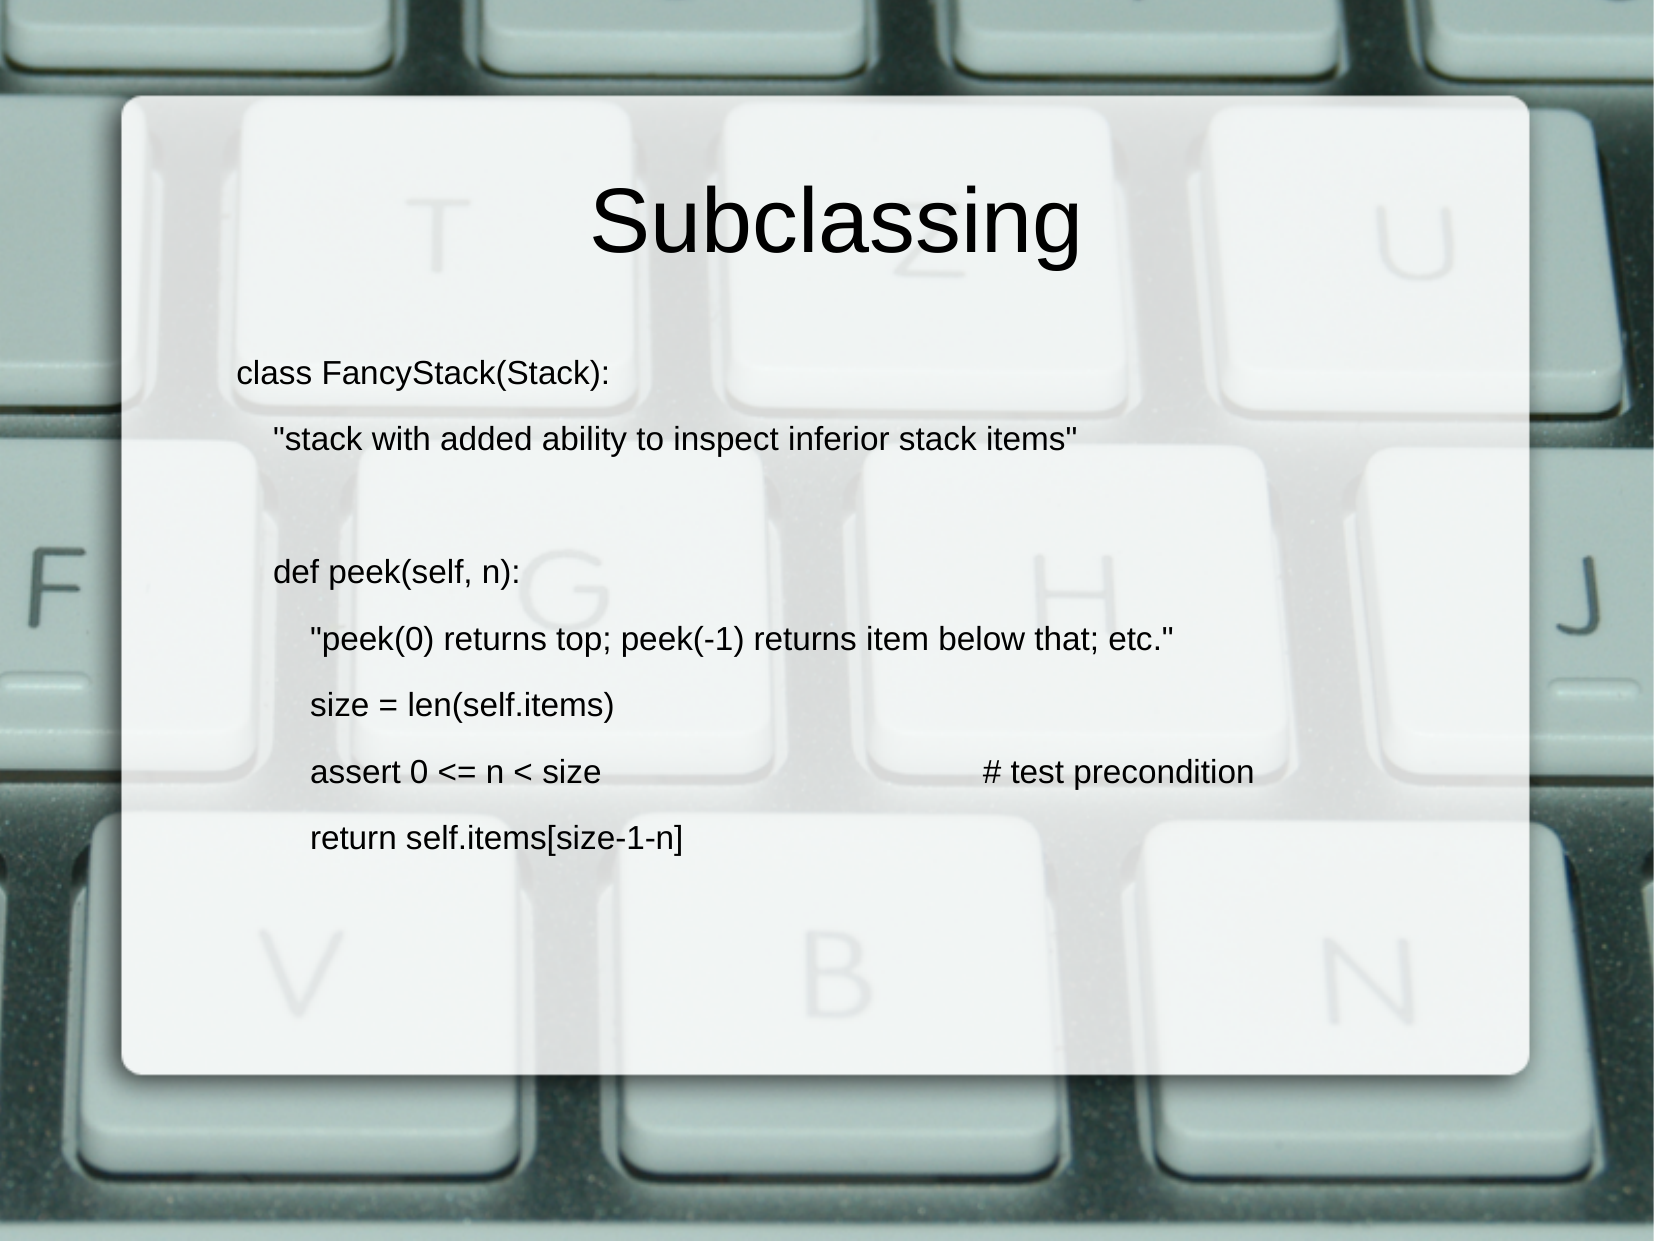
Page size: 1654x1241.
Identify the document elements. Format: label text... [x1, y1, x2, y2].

title Subclassing [135, 117, 1506, 325]
picture [0, 0, 1654, 1241]
list class FancyStack(Stack): "stack with added ability to inspect inferior stack items" def peek(self, n): "peek(0) returns top; peek(-1) returns item below that; etc." size = len(self.items) assert 0 <= n < size # test precondition return self.items[size-1-n] [147, 354, 1506, 1241]
